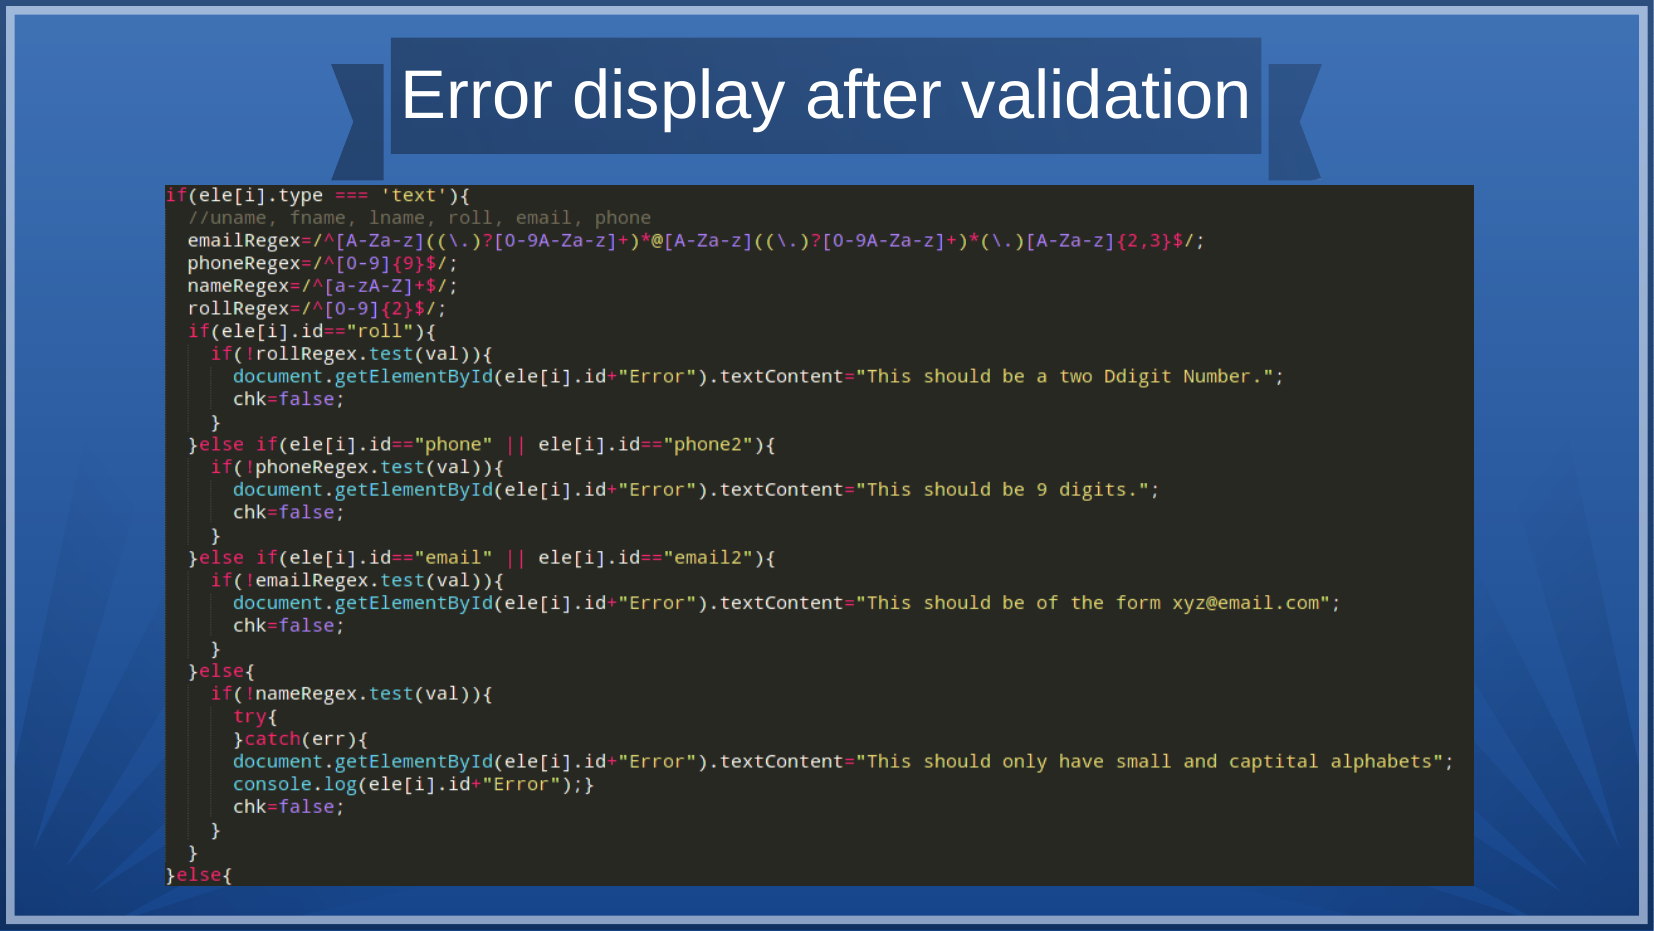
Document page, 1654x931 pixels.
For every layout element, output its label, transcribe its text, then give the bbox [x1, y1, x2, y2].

picture [165, 185, 1474, 886]
title Error display after validation [389, 35, 1264, 154]
